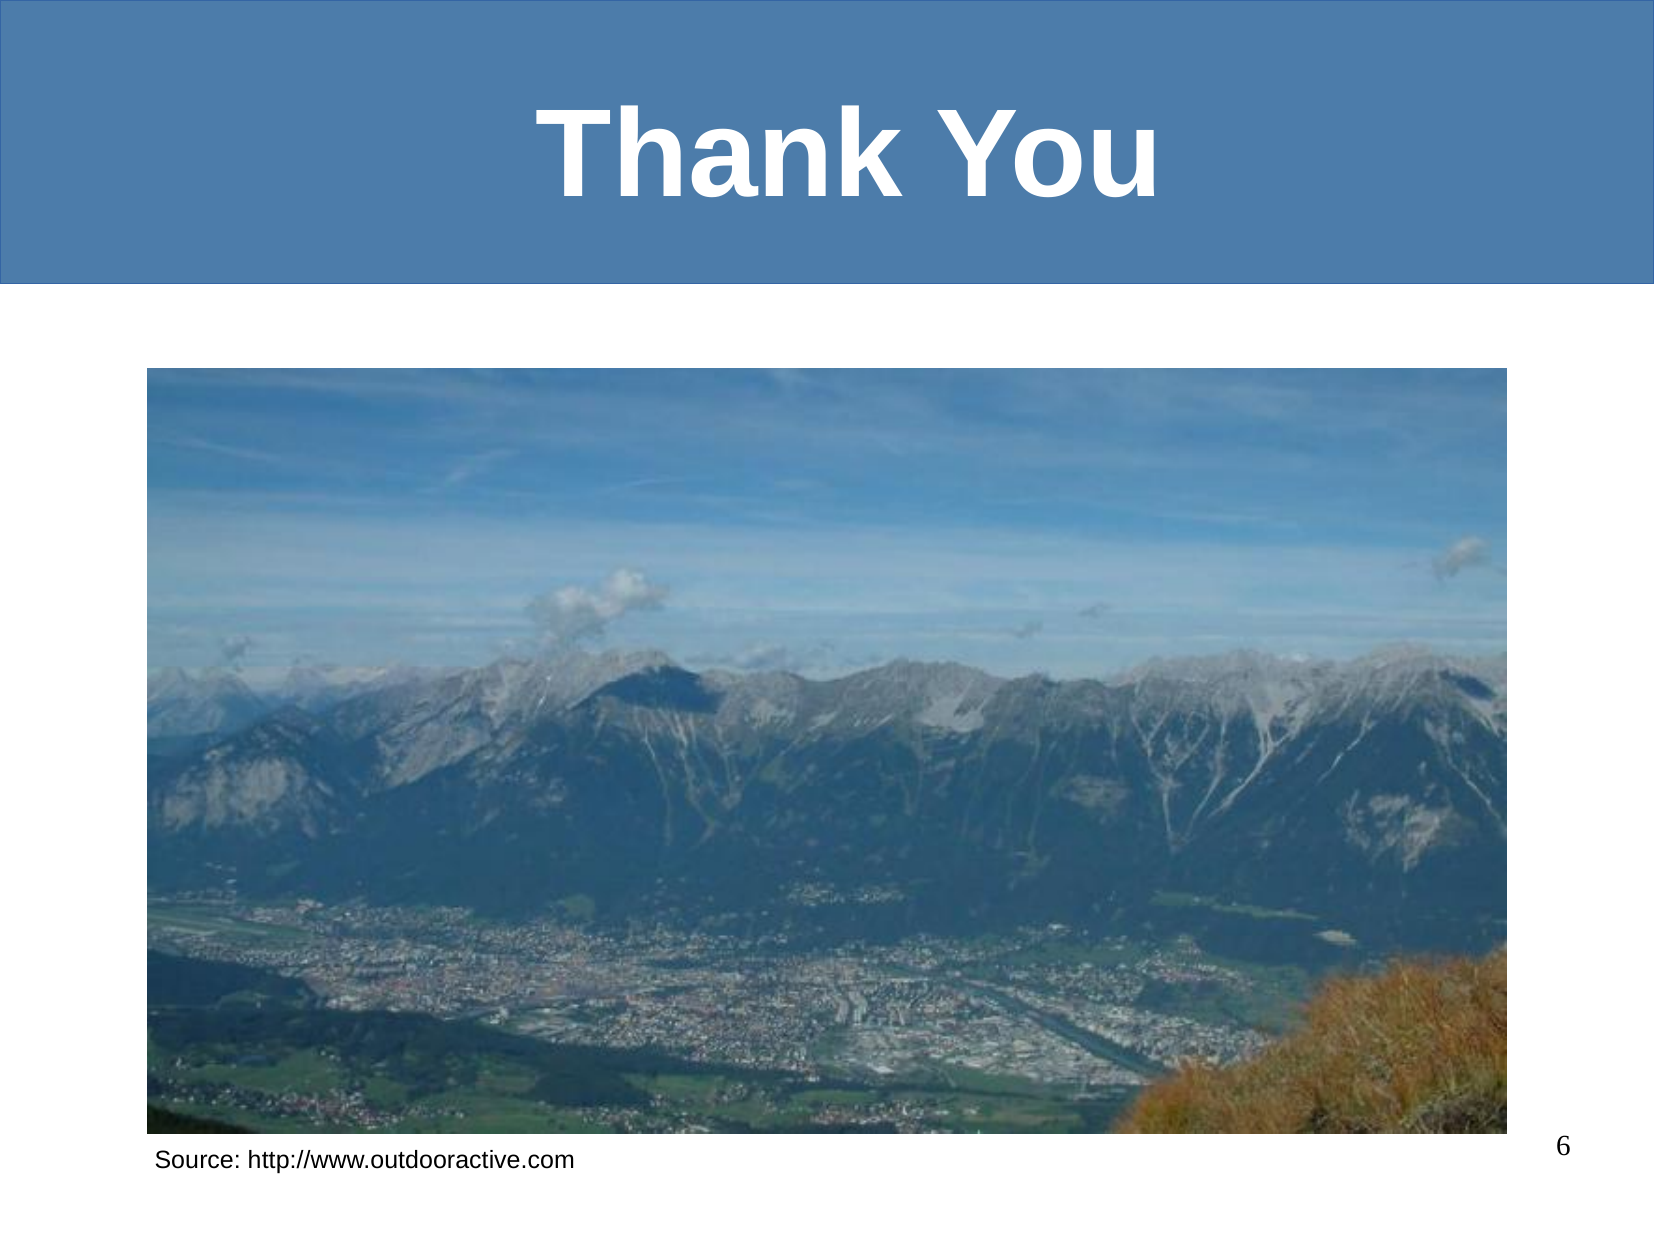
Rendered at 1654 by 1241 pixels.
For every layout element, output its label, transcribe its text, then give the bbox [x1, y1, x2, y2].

text_box Source: http://www.outdooractive.com [139, 1138, 591, 1182]
title Thank You [82, 49, 1571, 257]
text_box [0, 0, 1654, 284]
picture [147, 368, 1507, 1134]
